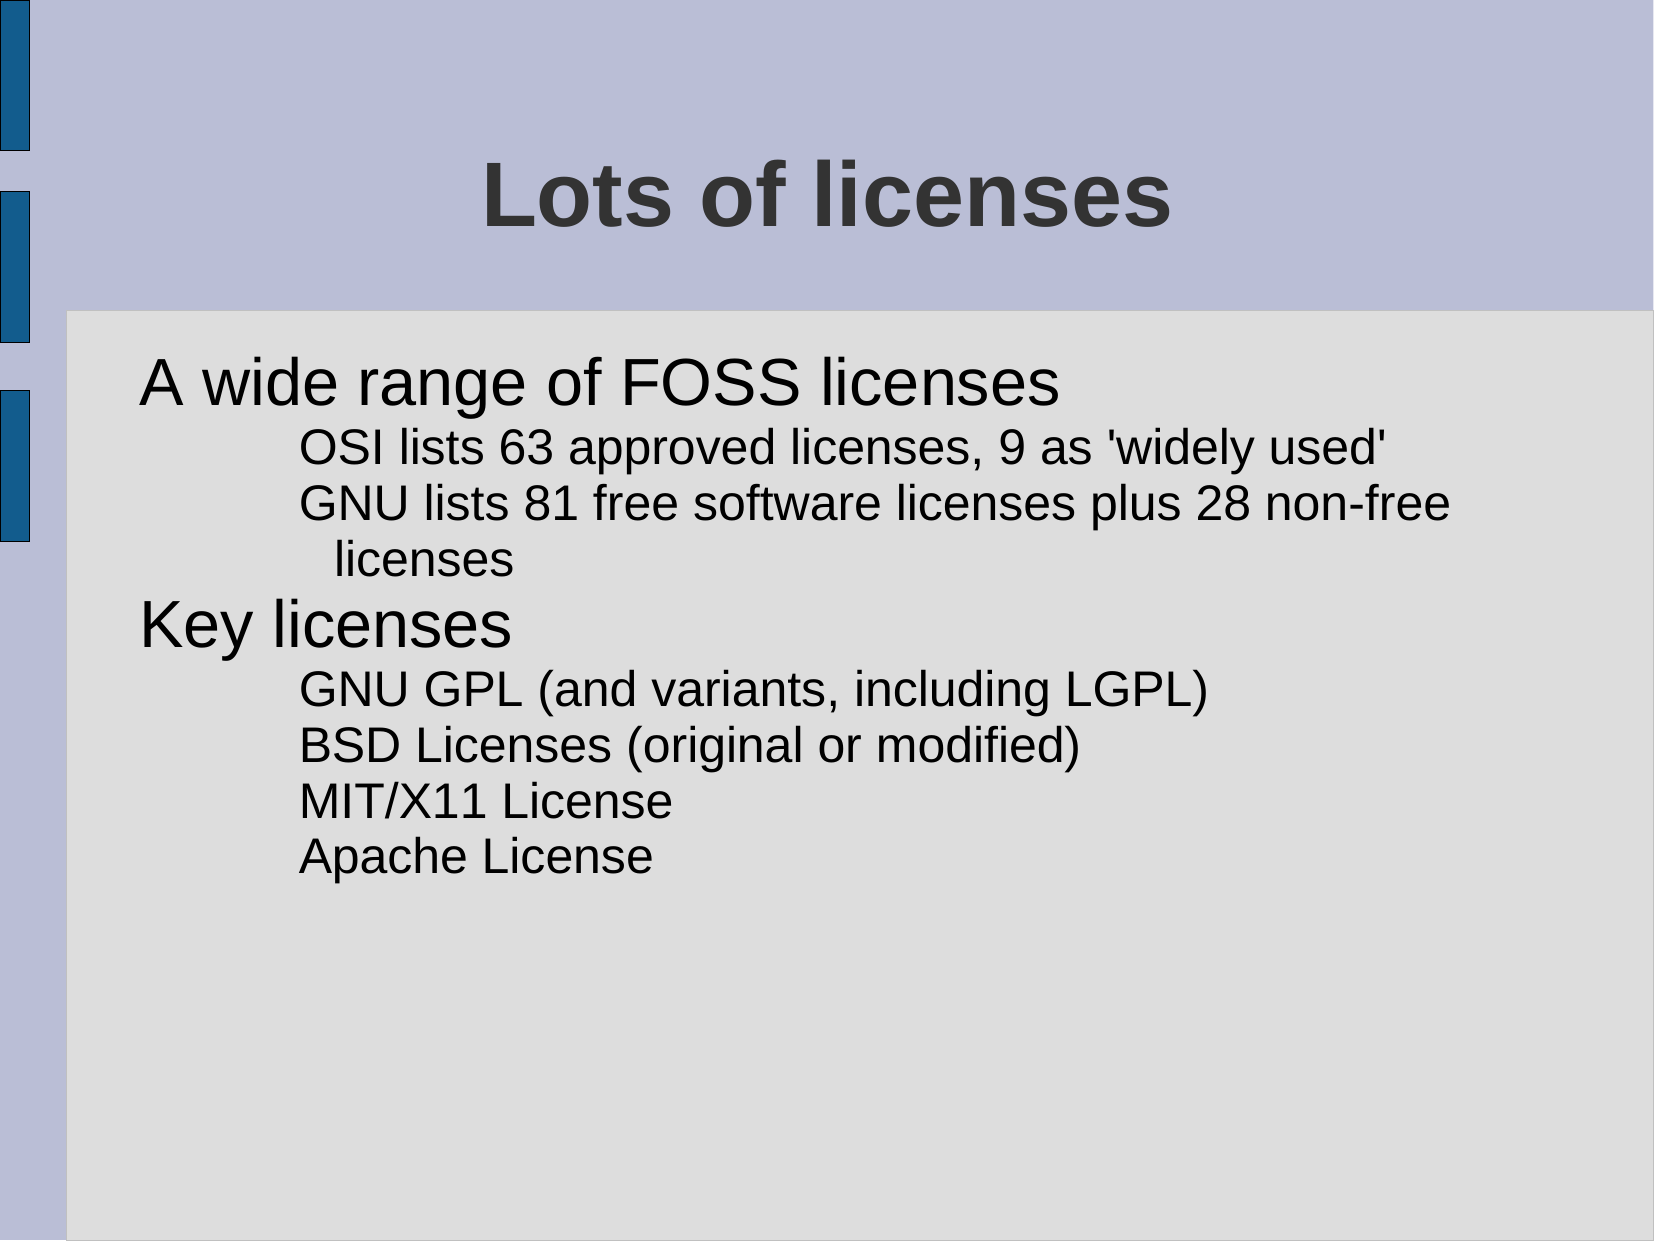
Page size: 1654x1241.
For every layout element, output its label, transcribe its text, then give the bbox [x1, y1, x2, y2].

list A wide range of FOSS licenses OSI lists 63 approved licenses, 9 as 'widely used' GNU lists 81 free software licenses plus 28 non-free licenses Key licenses GNU GPL (and variants, including LGPL) BSD Licenses (original or modified) MIT/X11 License Apache License [121, 344, 1534, 1112]
title Lots of licenses [121, 91, 1534, 299]
